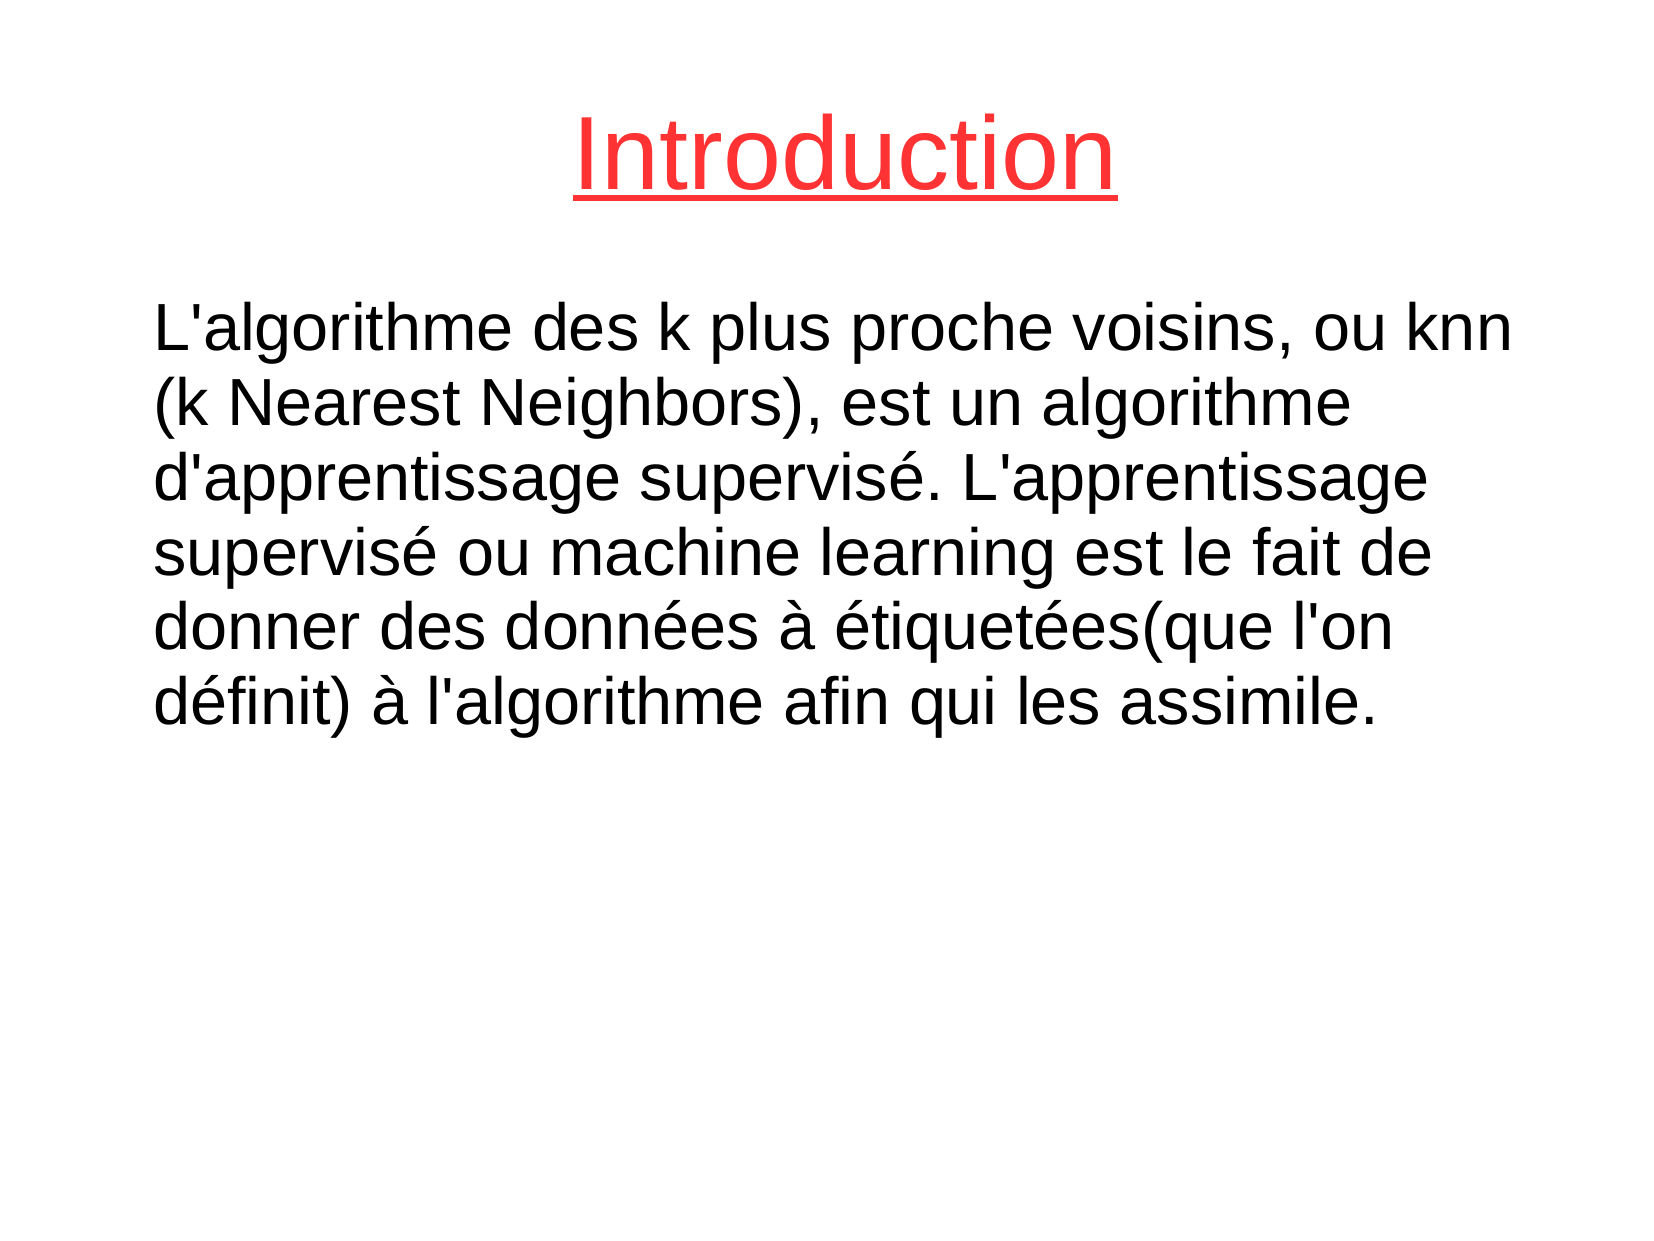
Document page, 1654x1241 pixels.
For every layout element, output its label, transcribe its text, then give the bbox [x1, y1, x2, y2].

list L'algorithme des k plus proche voisins, ou knn (k Nearest Neighbors), est un algorithme d'apprentissage supervisé. L'apprentissage supervisé ou machine learning est le fait de donner des données à étiquetées(que l'on définit) à l'algorithme afin qui les assimile. [82, 290, 1571, 1109]
title Introduction [82, 49, 1571, 257]
